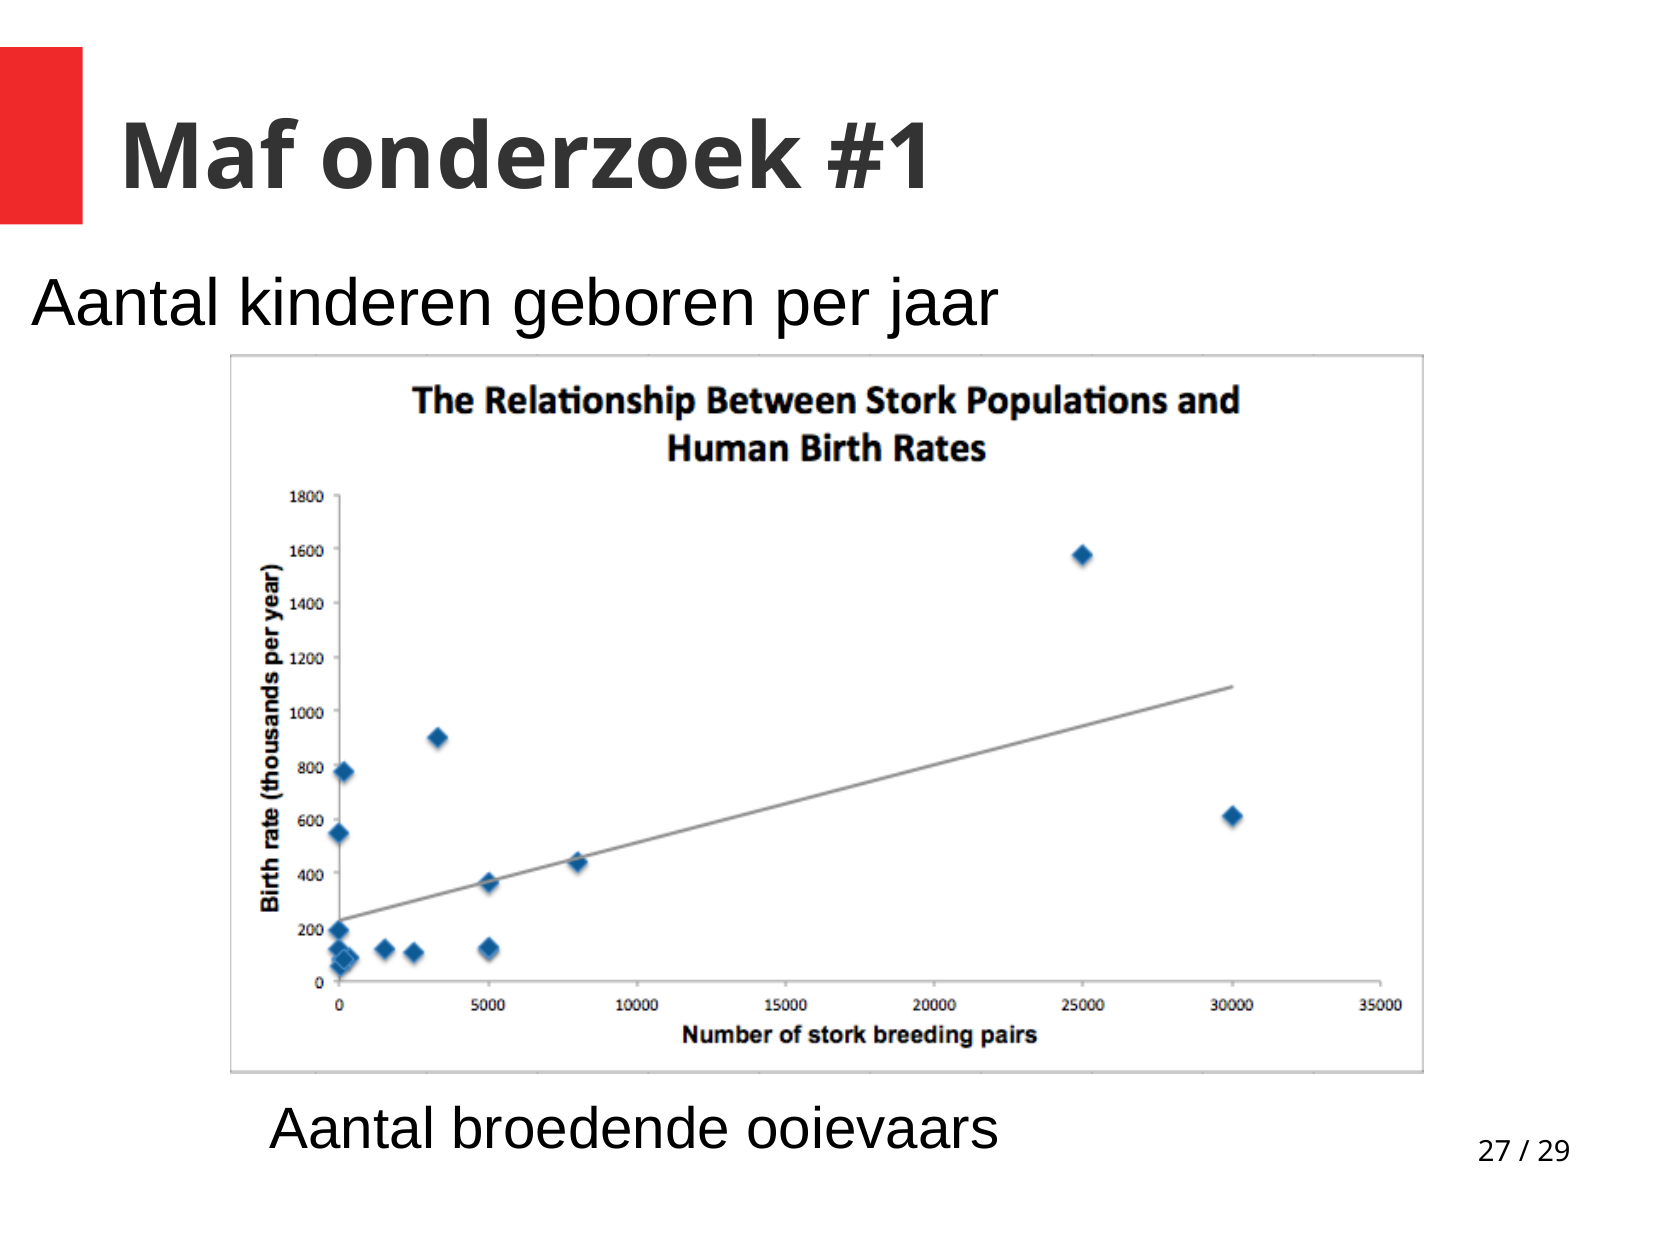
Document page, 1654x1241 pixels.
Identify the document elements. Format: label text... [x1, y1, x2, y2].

title Maf onderzoek #1 [118, 49, 1571, 257]
picture [230, 354, 1424, 1074]
text_box Aantal kinderen geboren per jaar [16, 257, 1036, 378]
text_box Aantal broedende ooievaars [255, 1088, 1066, 1169]
